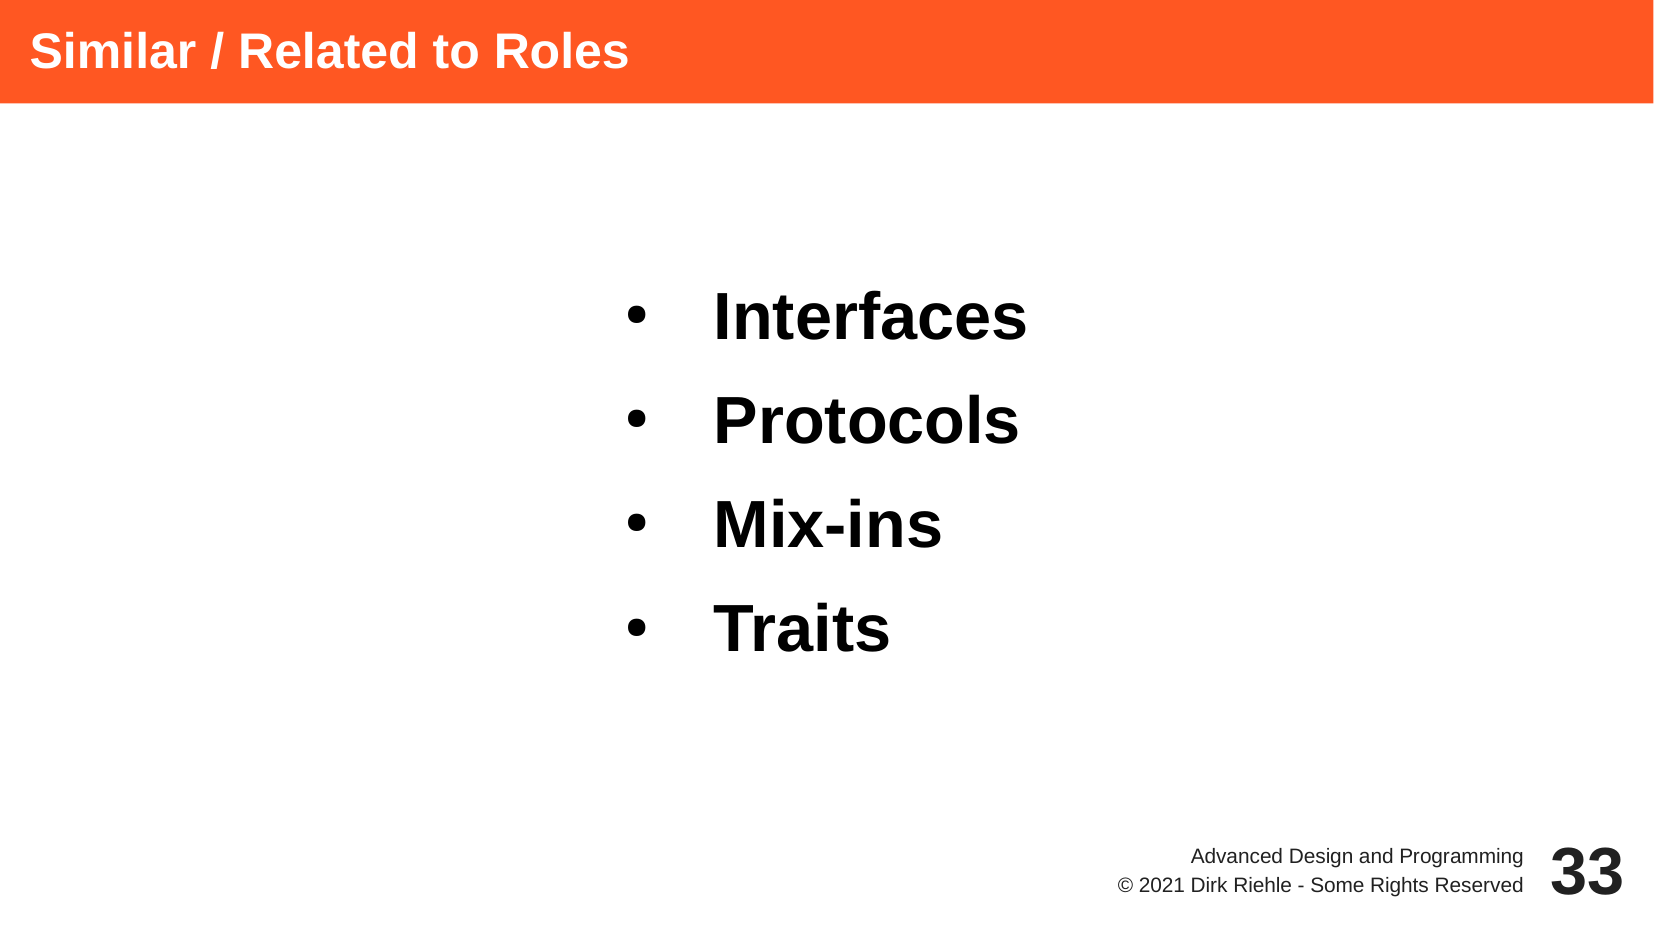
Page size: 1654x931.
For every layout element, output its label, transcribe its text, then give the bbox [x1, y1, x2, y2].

title Similar / Related to Roles [0, 0, 1654, 104]
subtitle Interfaces Protocols Mix-ins Traits [29, 132, 1625, 813]
